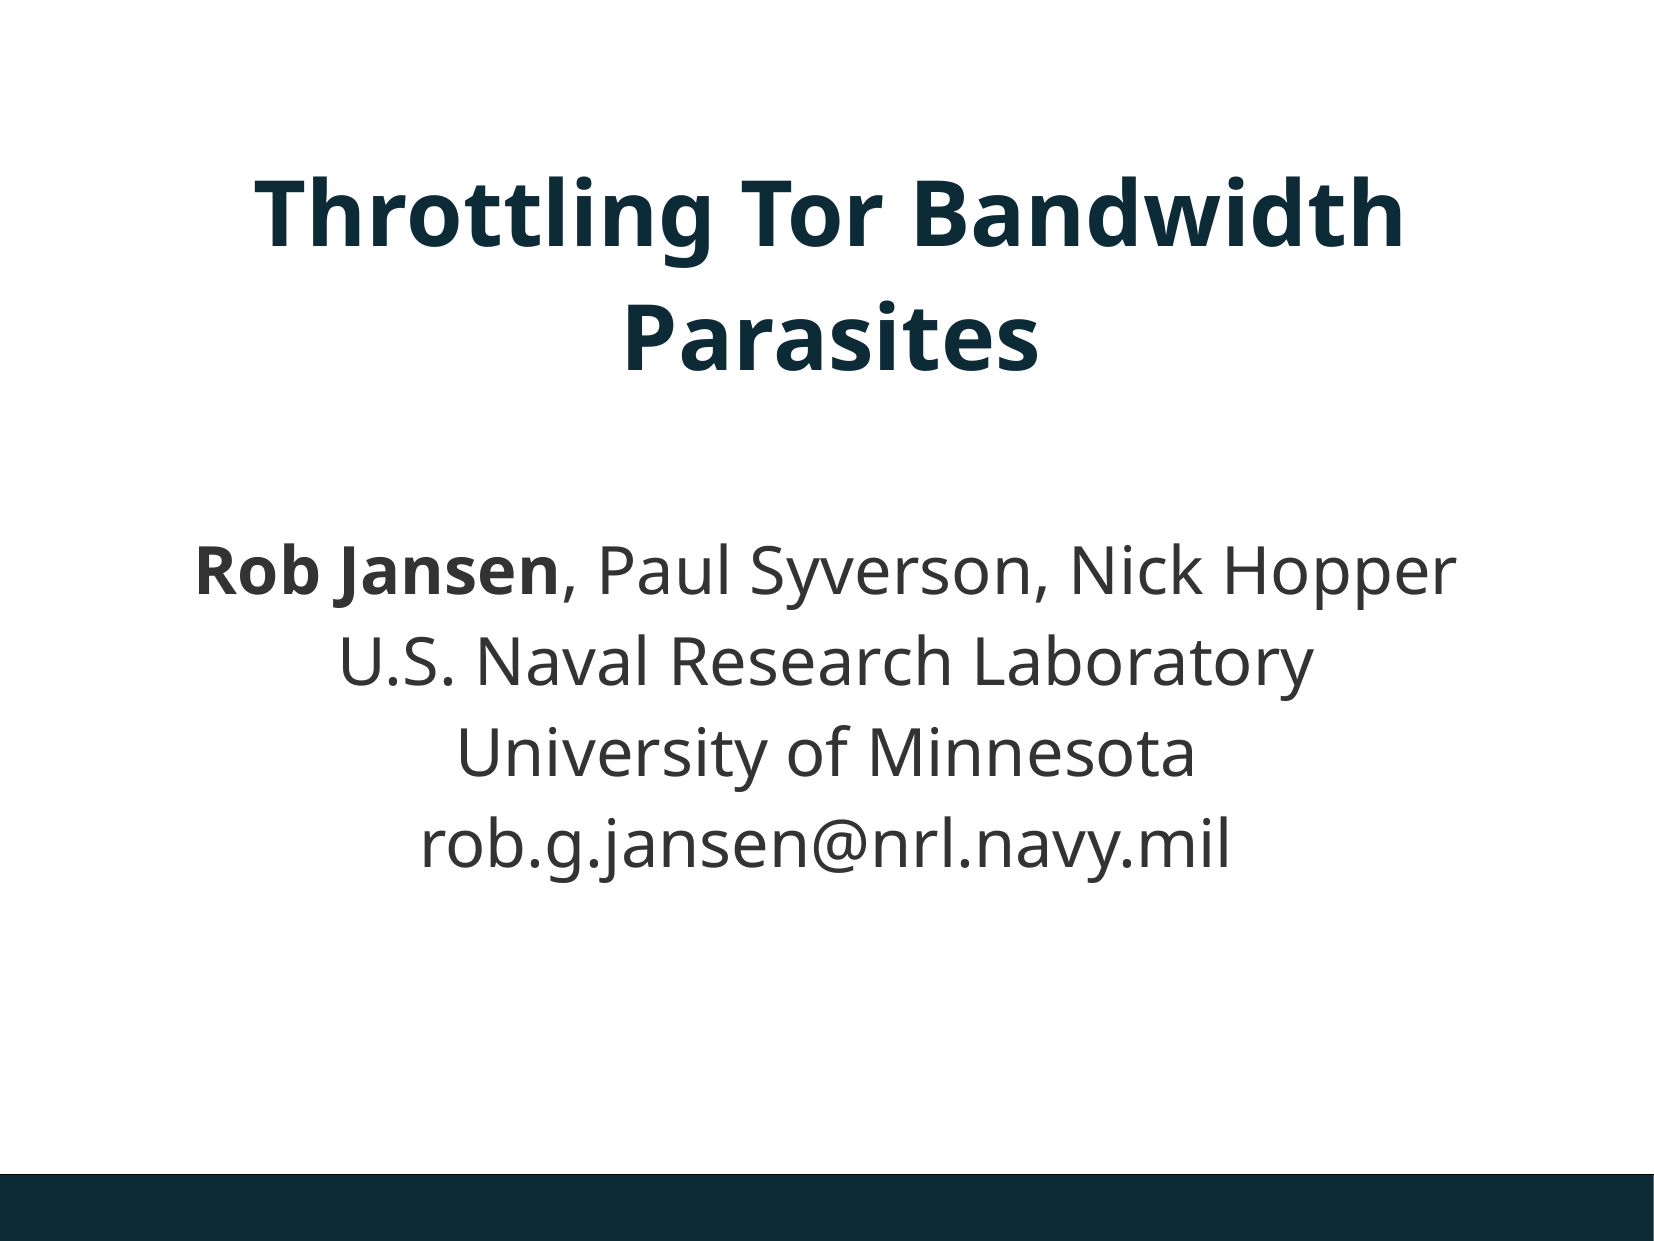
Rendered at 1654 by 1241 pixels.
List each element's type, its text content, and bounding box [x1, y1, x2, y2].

title Throttling Tor Bandwidth Parasites [86, 166, 1575, 380]
subtitle Rob Jansen, Paul Syverson, Nick Hopper U.S. Naval Research Laboratory University of Minnesota rob.g.jansen@nrl.navy.mil [82, 296, 1571, 1115]
